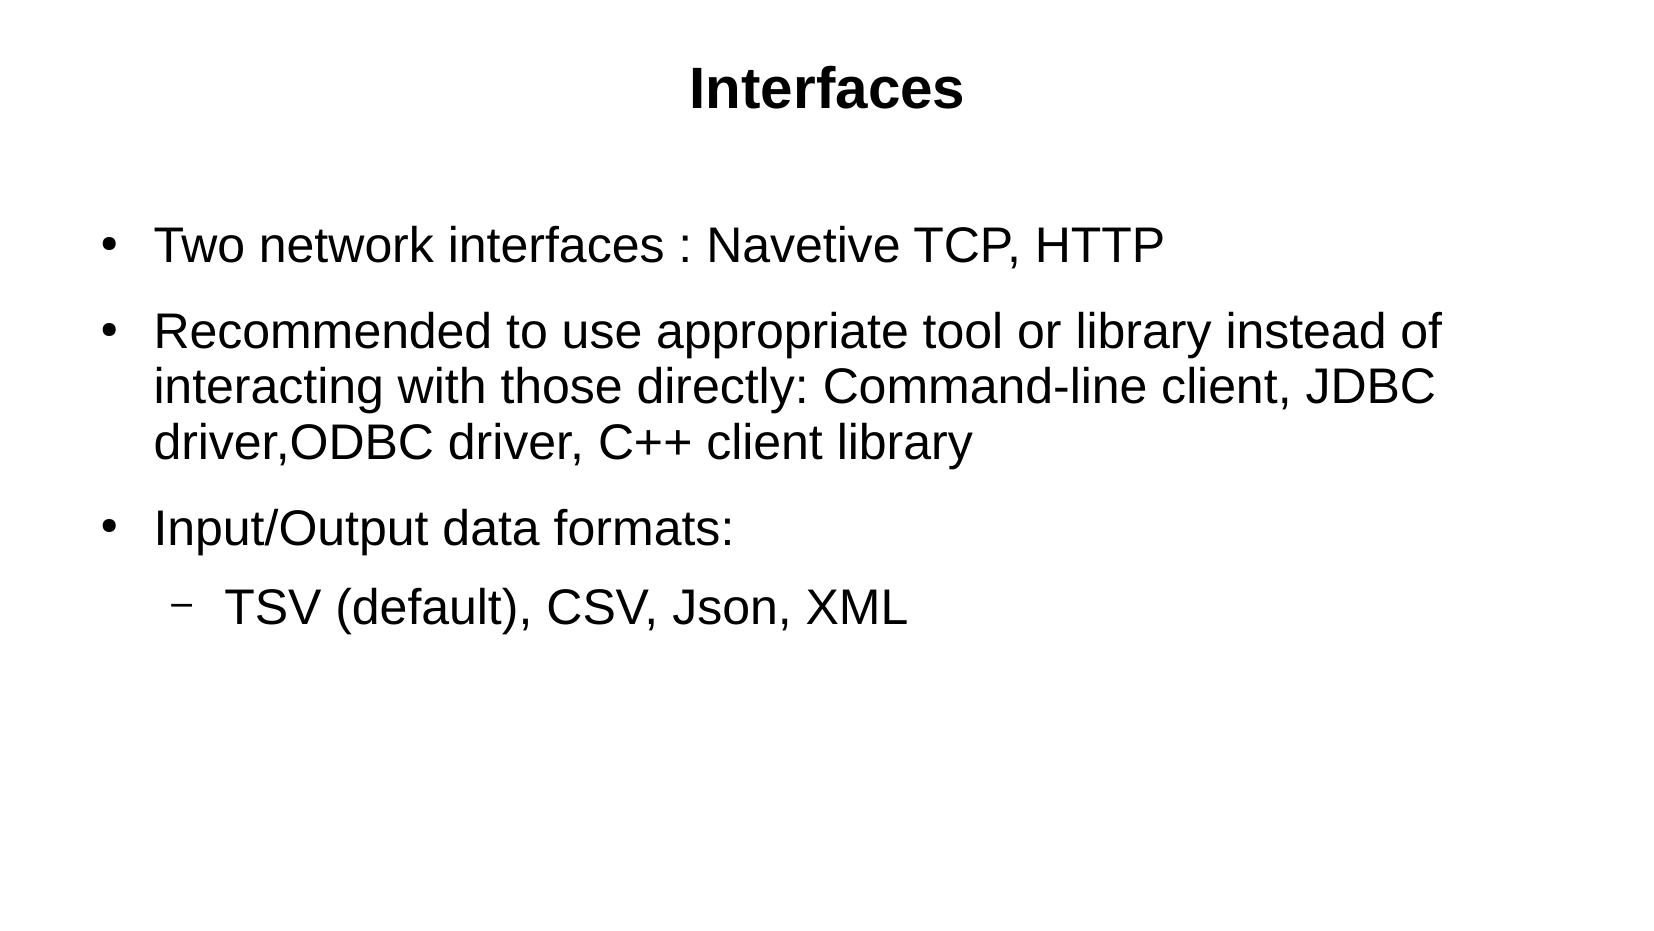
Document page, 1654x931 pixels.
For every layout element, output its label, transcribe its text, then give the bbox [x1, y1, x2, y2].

list Two network interfaces : Navetive TCP, HTTP Recommended to use appropriate tool or library instead of interacting with those directly: Command-line client, JDBC driver,ODBC driver, C++ client library Input/Output data formats: TSV (default), CSV, Json, XML [82, 217, 1571, 758]
text_box Interfaces [675, 48, 981, 129]
